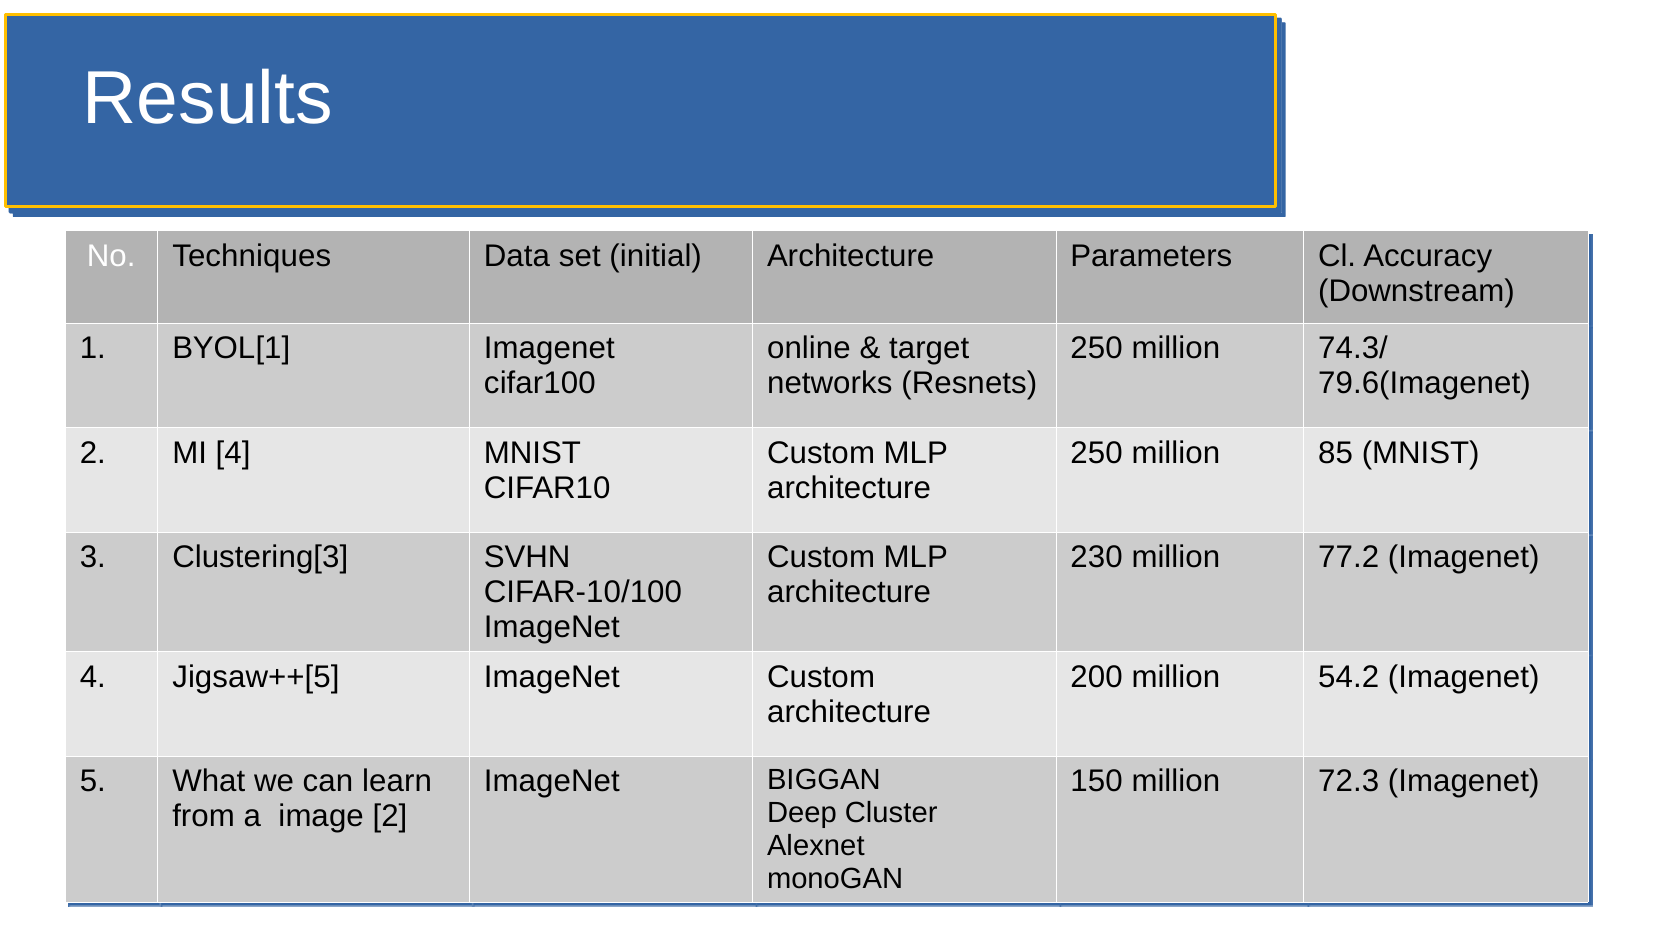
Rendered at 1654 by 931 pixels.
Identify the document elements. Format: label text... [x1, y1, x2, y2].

table_cell BYOL[1] [158, 324, 469, 427]
table_header Parameters [1057, 231, 1303, 323]
table_cell Custom MLP architecture [753, 533, 1056, 651]
table_cell 5. [66, 757, 157, 902]
table_cell ImageNet [470, 757, 752, 902]
table_cell 2. [66, 428, 157, 532]
table_cell 74.3/ 79.6(Imagenet) [1304, 324, 1588, 427]
table_cell 3. [66, 533, 157, 651]
table_cell Clustering[3] [158, 533, 469, 651]
table_cell 77.2 (Imagenet) [1304, 533, 1588, 651]
table_cell 1. [66, 324, 157, 427]
table_cell 72.3 (Imagenet) [1304, 757, 1588, 902]
table_header Techniques [158, 231, 469, 323]
table_cell BIGGAN Deep Cluster Alexnet monoGAN [753, 757, 1056, 902]
table_cell ImageNet [470, 652, 752, 756]
table_cell Imagenet cifar100 [470, 324, 752, 427]
table_cell 250 million [1057, 428, 1303, 532]
table_header Data set (initial) [470, 231, 752, 323]
table_cell 150 million [1057, 757, 1303, 902]
table_cell 250 million [1057, 324, 1303, 427]
table_cell SVHN CIFAR-10/100 ImageNet [470, 533, 752, 651]
table_cell 85 (MNIST) [1304, 428, 1588, 532]
table_cell MNIST CIFAR10 [470, 428, 752, 532]
table_header No. [66, 231, 157, 323]
table_cell MI [4] [158, 428, 469, 532]
table_header Architecture [753, 231, 1056, 323]
table_cell What we can learn from a image [2] [158, 757, 469, 902]
table_cell 4. [66, 652, 157, 756]
table_cell 54.2 (Imagenet) [1304, 652, 1588, 756]
table_cell Custom architecture [753, 652, 1056, 756]
table_cell Custom MLP architecture [753, 428, 1056, 532]
title Results [82, 44, 1235, 151]
table_cell 230 million [1057, 533, 1303, 651]
table_cell 200 million [1057, 652, 1303, 756]
table_header Cl. Accuracy (Downstream) [1304, 231, 1588, 323]
table_cell Jigsaw++[5] [158, 652, 469, 756]
table_cell online & target networks (Resnets) [753, 324, 1056, 427]
